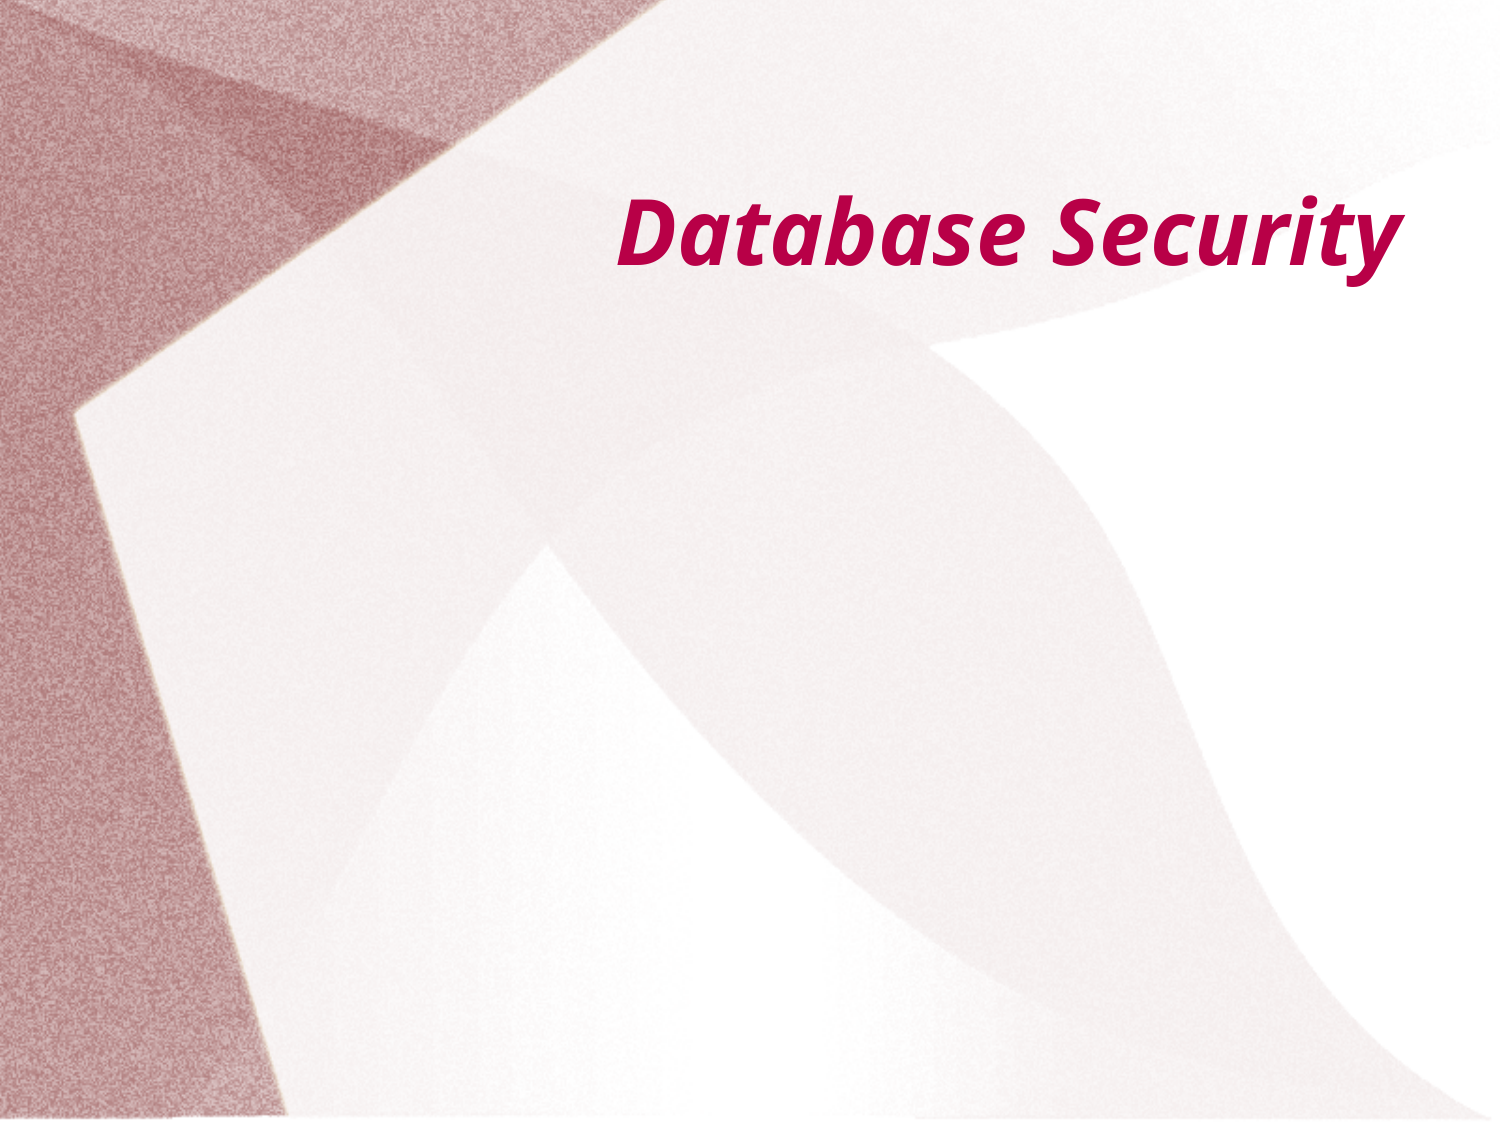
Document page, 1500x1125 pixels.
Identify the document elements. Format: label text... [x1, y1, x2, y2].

title Database Security [149, 112, 1417, 300]
picture [0, 0, 1500, 1125]
